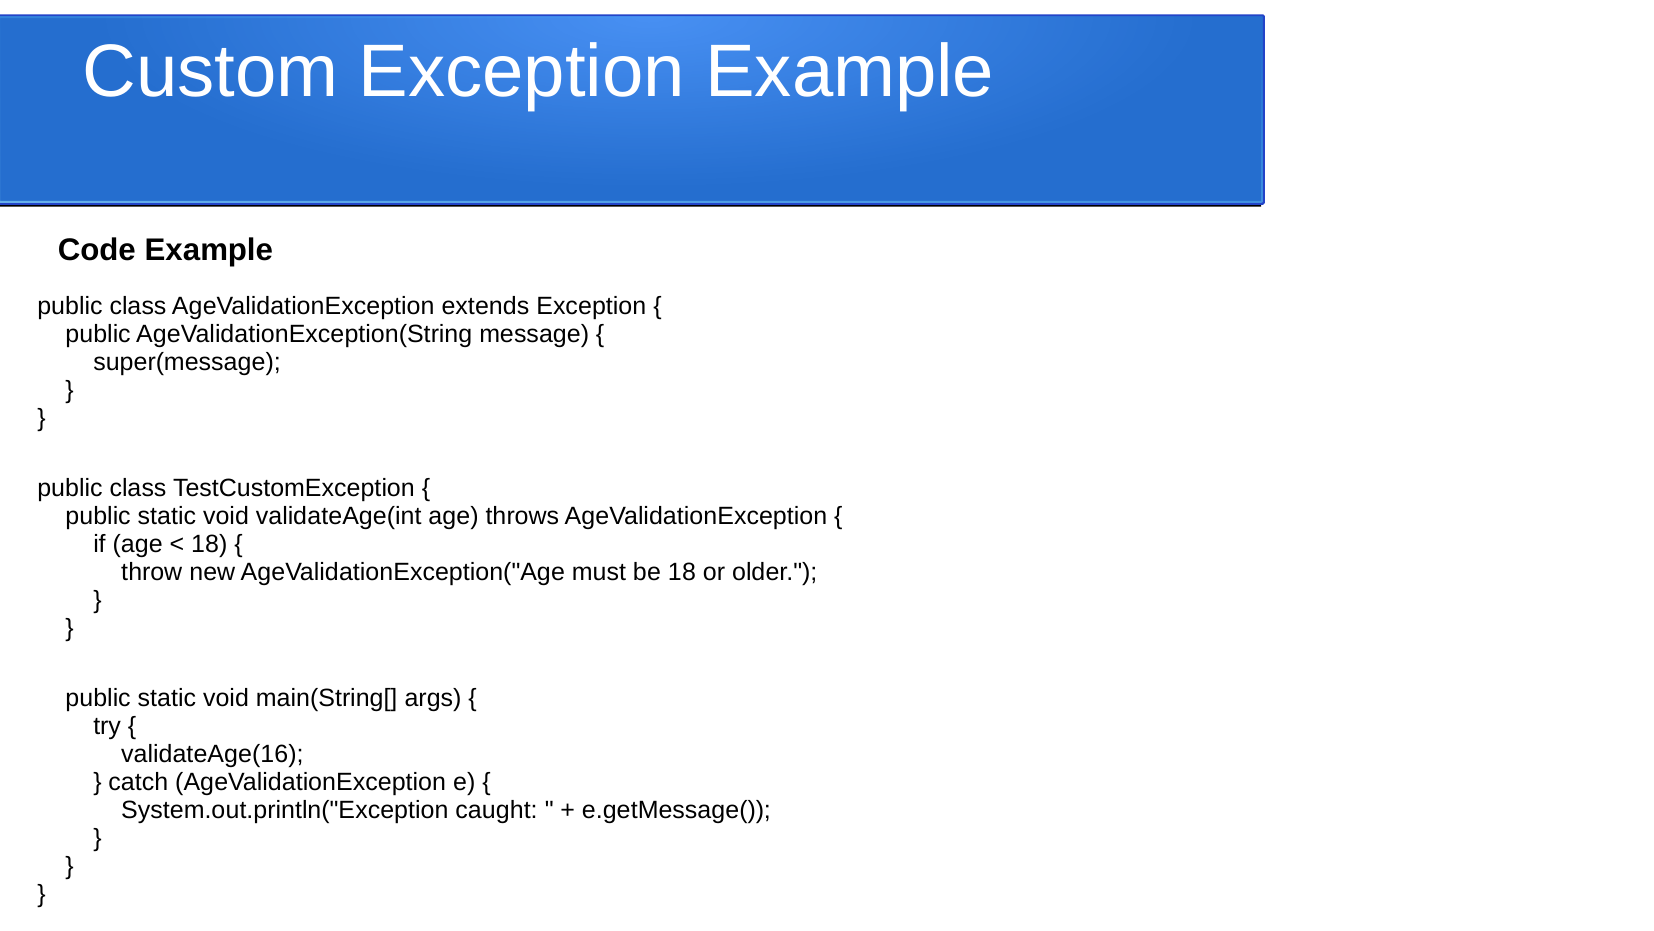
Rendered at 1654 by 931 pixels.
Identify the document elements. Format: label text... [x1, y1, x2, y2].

text_box Code Example [43, 225, 421, 284]
title Custom Exception Example [82, 29, 1235, 196]
text_box public class AgeValidationException extends Exception { public AgeValidationException(String message) { super(message); } } public class TestCustomException { public static void validateAge(int age) throws AgeValidationException { if (age < 18) { throw new AgeValidationException("Age must be 18 or older."); } } public static void main(String[] args) { try { validateAge(16); } catch (AgeValidationException e) { System.out.println("Exception caught: " + e.getMessage()); } } } [22, 284, 1111, 916]
